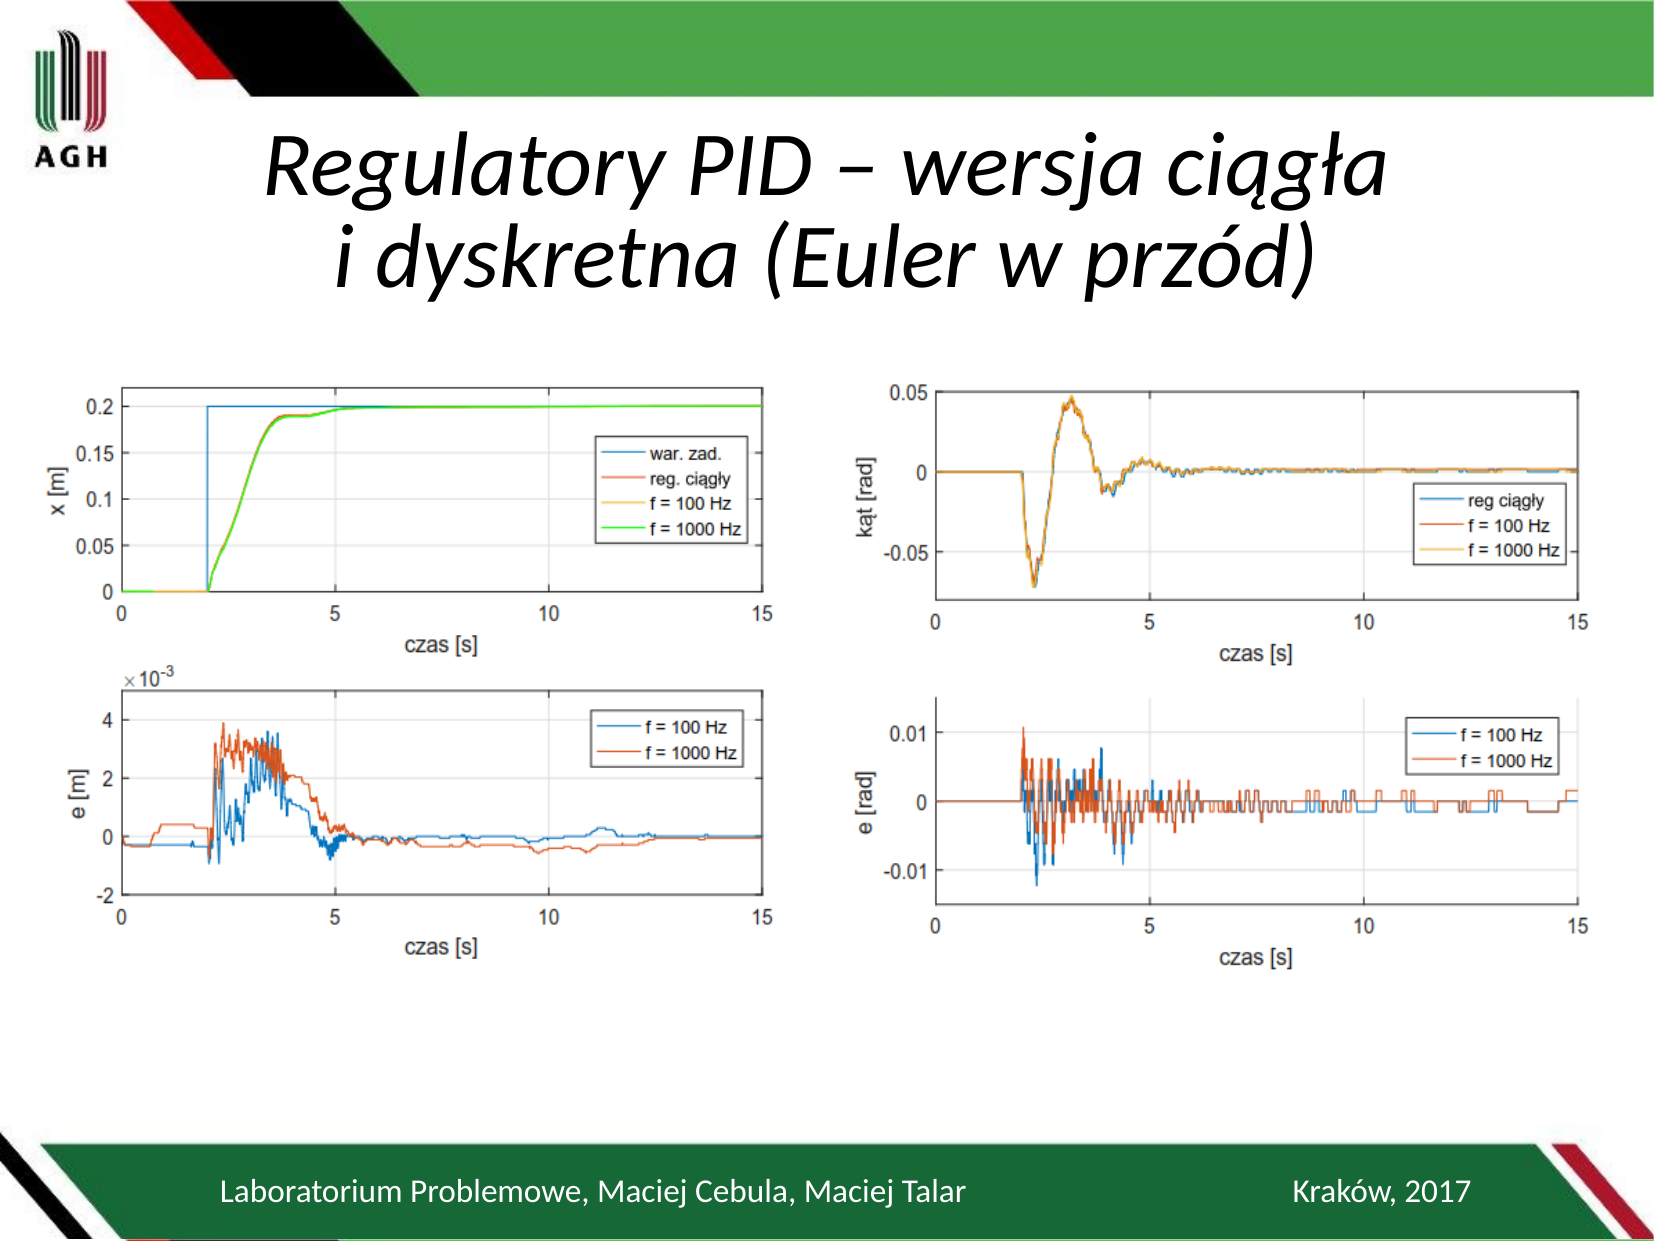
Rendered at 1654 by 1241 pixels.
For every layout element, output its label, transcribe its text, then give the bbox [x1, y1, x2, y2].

text_box Kraków, 2017 [1285, 1161, 1487, 1217]
title Regulatory PID – wersja ciągła i dyskretna (Euler w przód) [82, 106, 1571, 331]
picture [0, 0, 1654, 1241]
text_box Laboratorium Problemowe, Maciej Cebula, Maciej Talar [212, 1161, 976, 1217]
